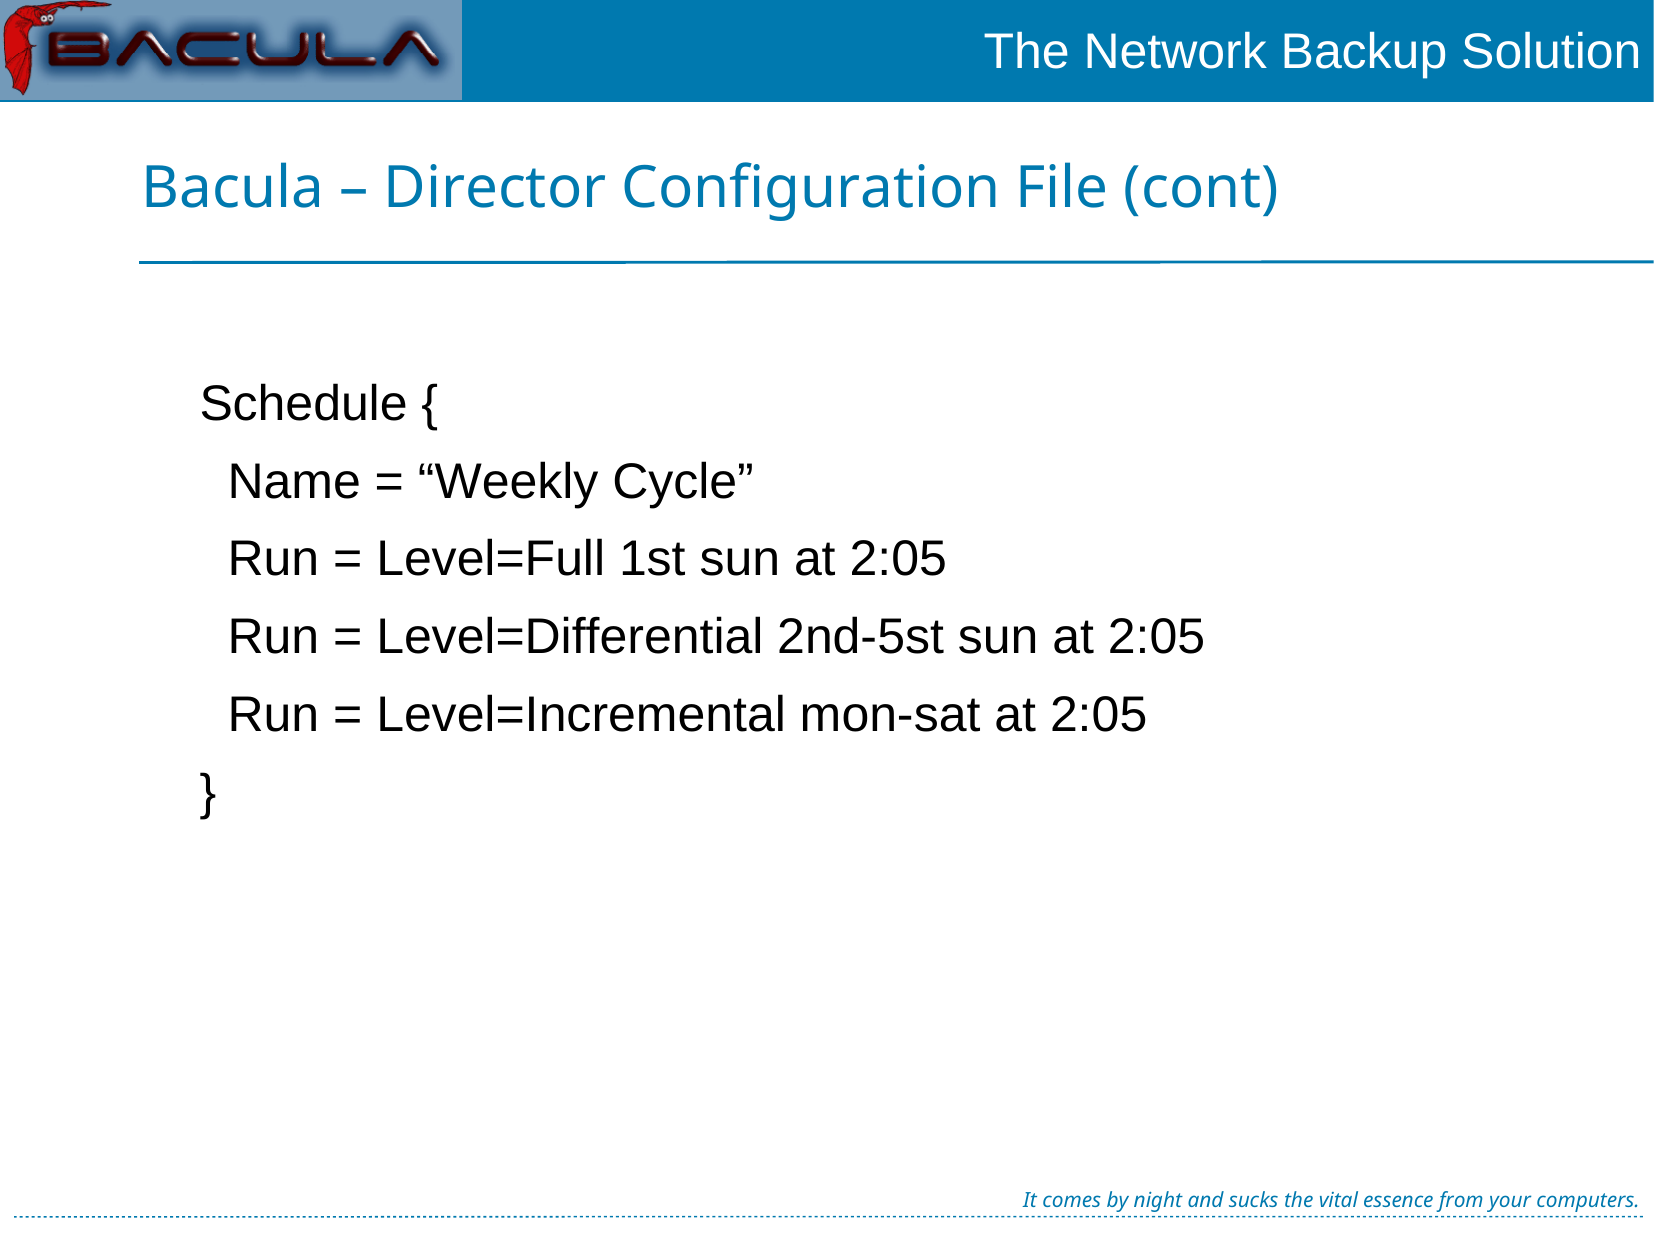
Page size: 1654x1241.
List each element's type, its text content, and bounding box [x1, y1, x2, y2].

list Schedule { Name = “Weekly Cycle” Run = Level=Full 1st sun at 2:05 Run = Level=Differential 2nd-5st sun at 2:05 Run = Level=Incremental mon-sat at 2:05 } [140, 375, 1534, 1127]
picture [0, 0, 461, 99]
title Bacula – Director Configuration File (cont) [141, 112, 1501, 226]
